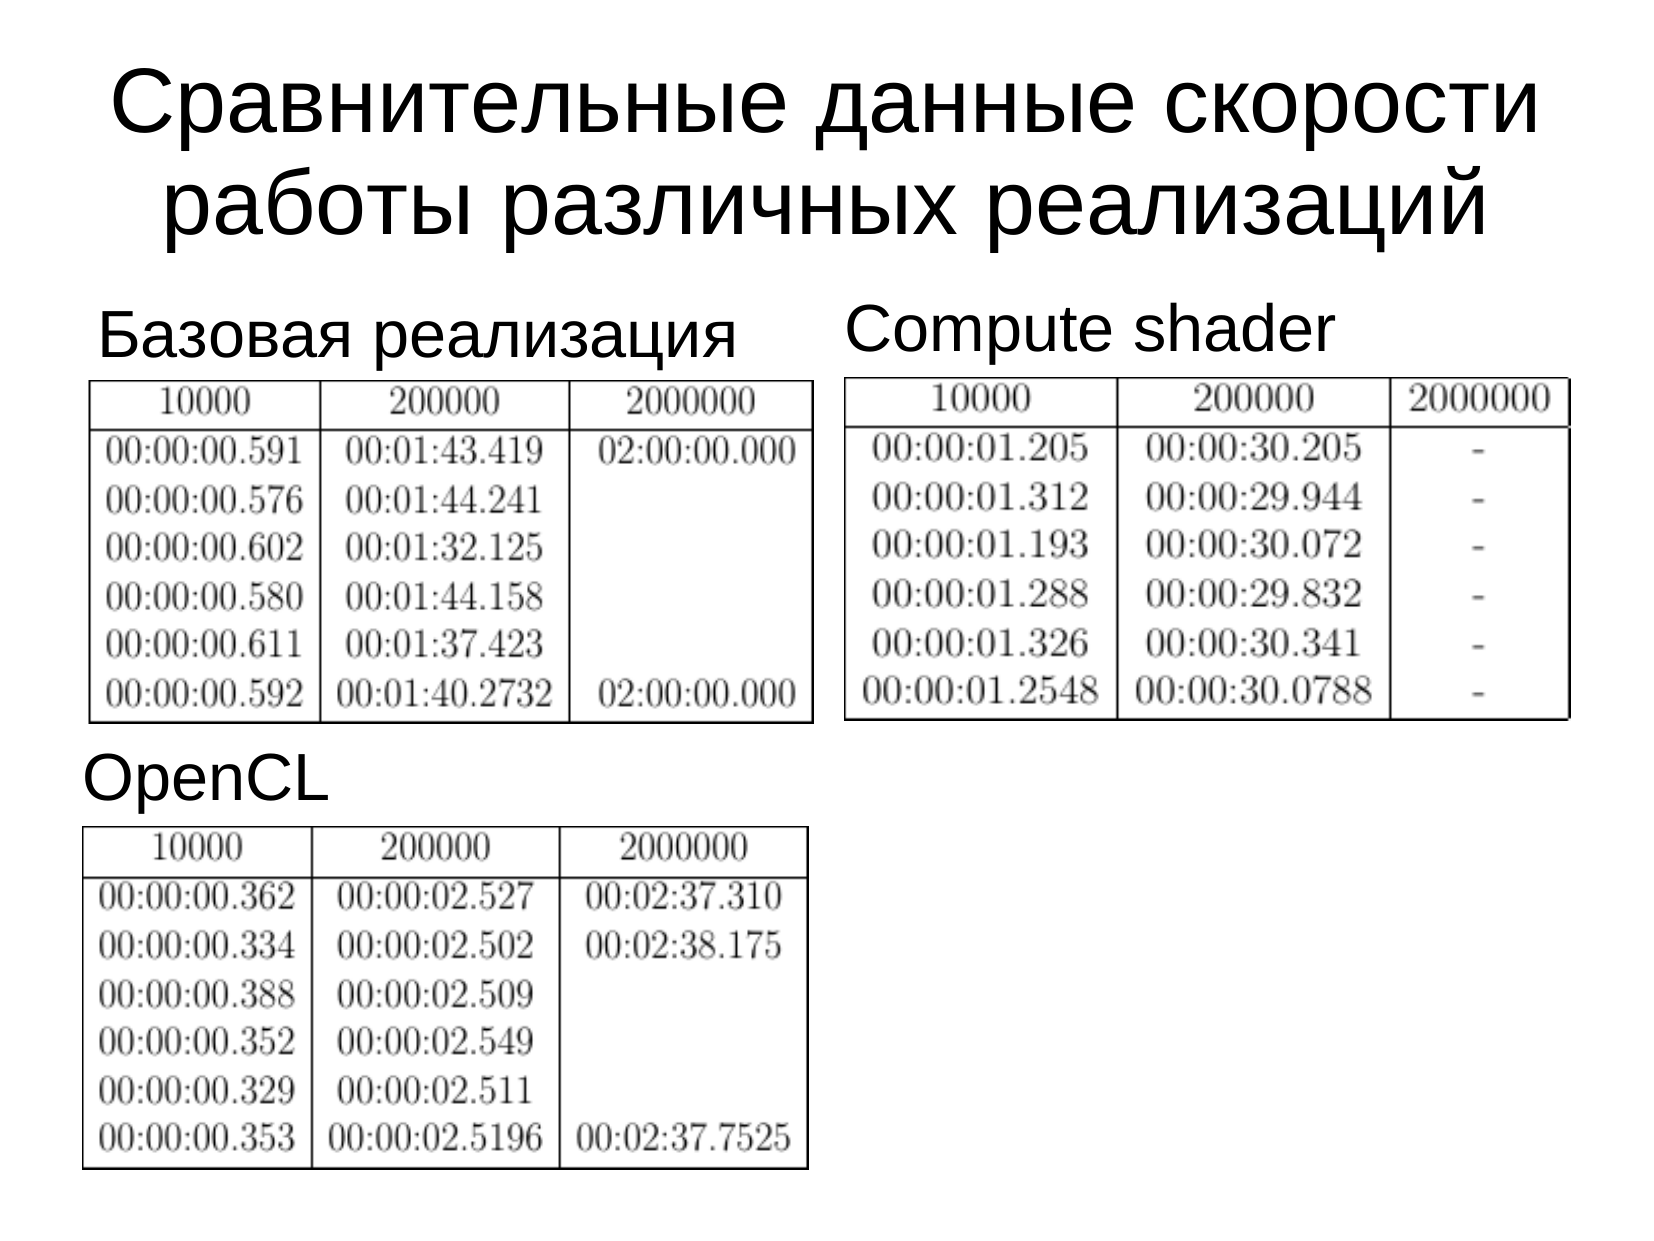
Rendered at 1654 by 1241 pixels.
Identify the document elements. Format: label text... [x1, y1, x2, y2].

text_box OpenCL [82, 732, 745, 825]
title Сравнительные данные скорости работы различных реализаций [82, 49, 1571, 257]
picture [87, 380, 814, 724]
picture [844, 377, 1571, 721]
text_box Compute shader [844, 283, 1507, 376]
picture [82, 826, 809, 1170]
text_box Базовая реализация [87, 288, 749, 381]
